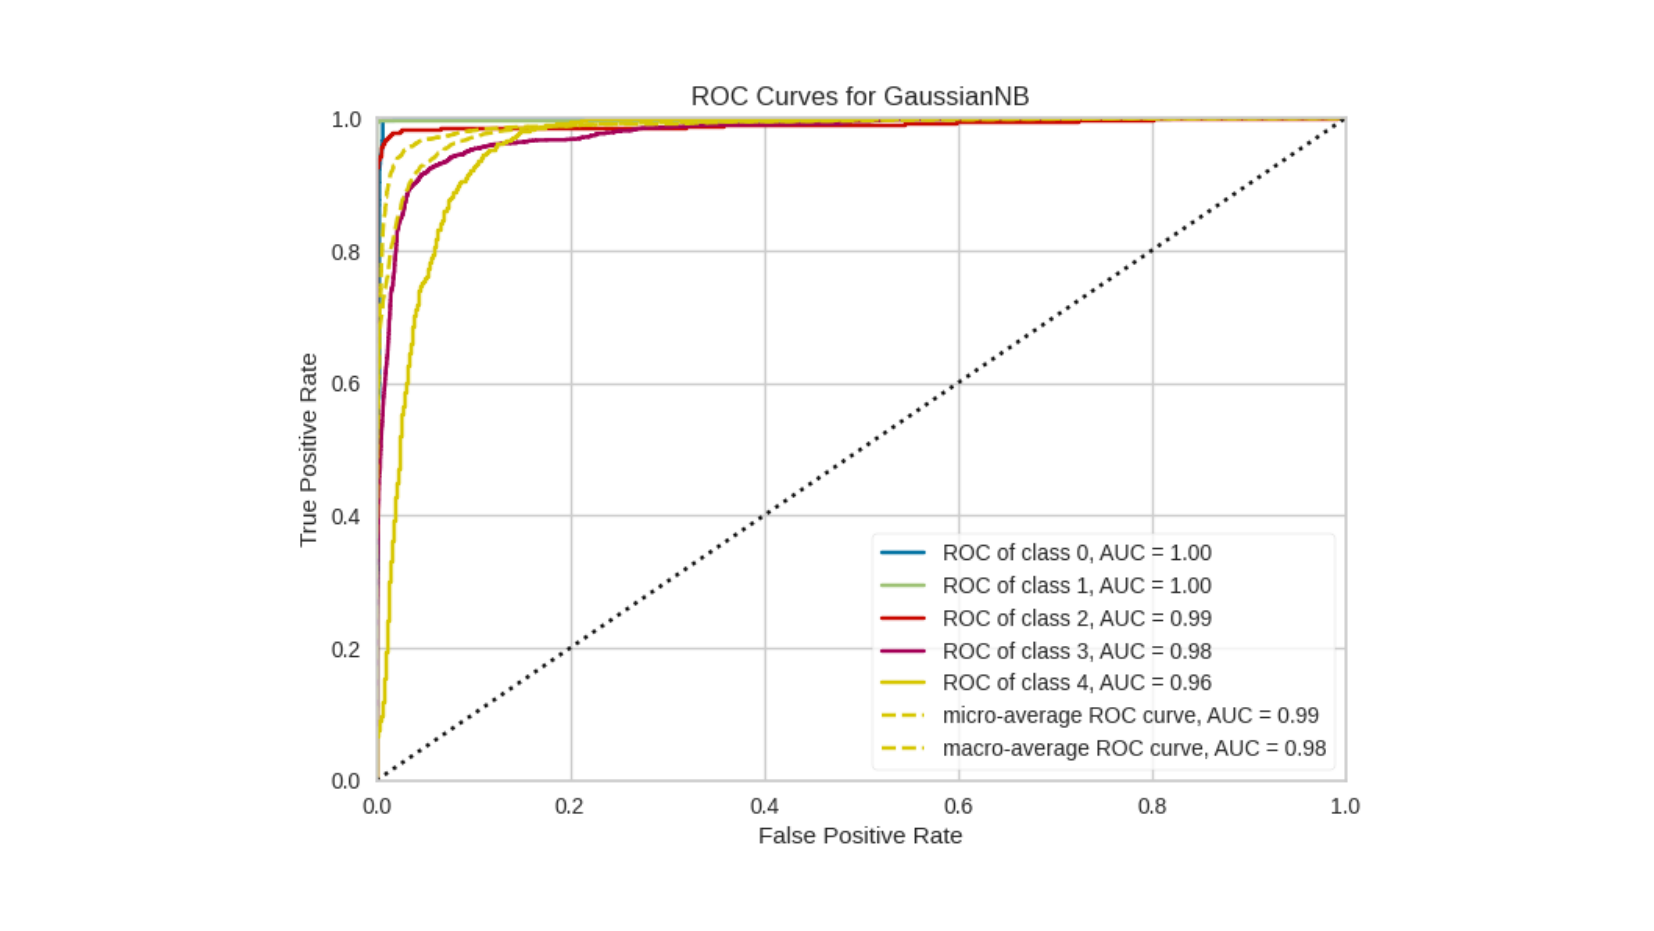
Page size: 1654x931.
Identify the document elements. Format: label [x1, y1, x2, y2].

picture [285, 71, 1376, 864]
